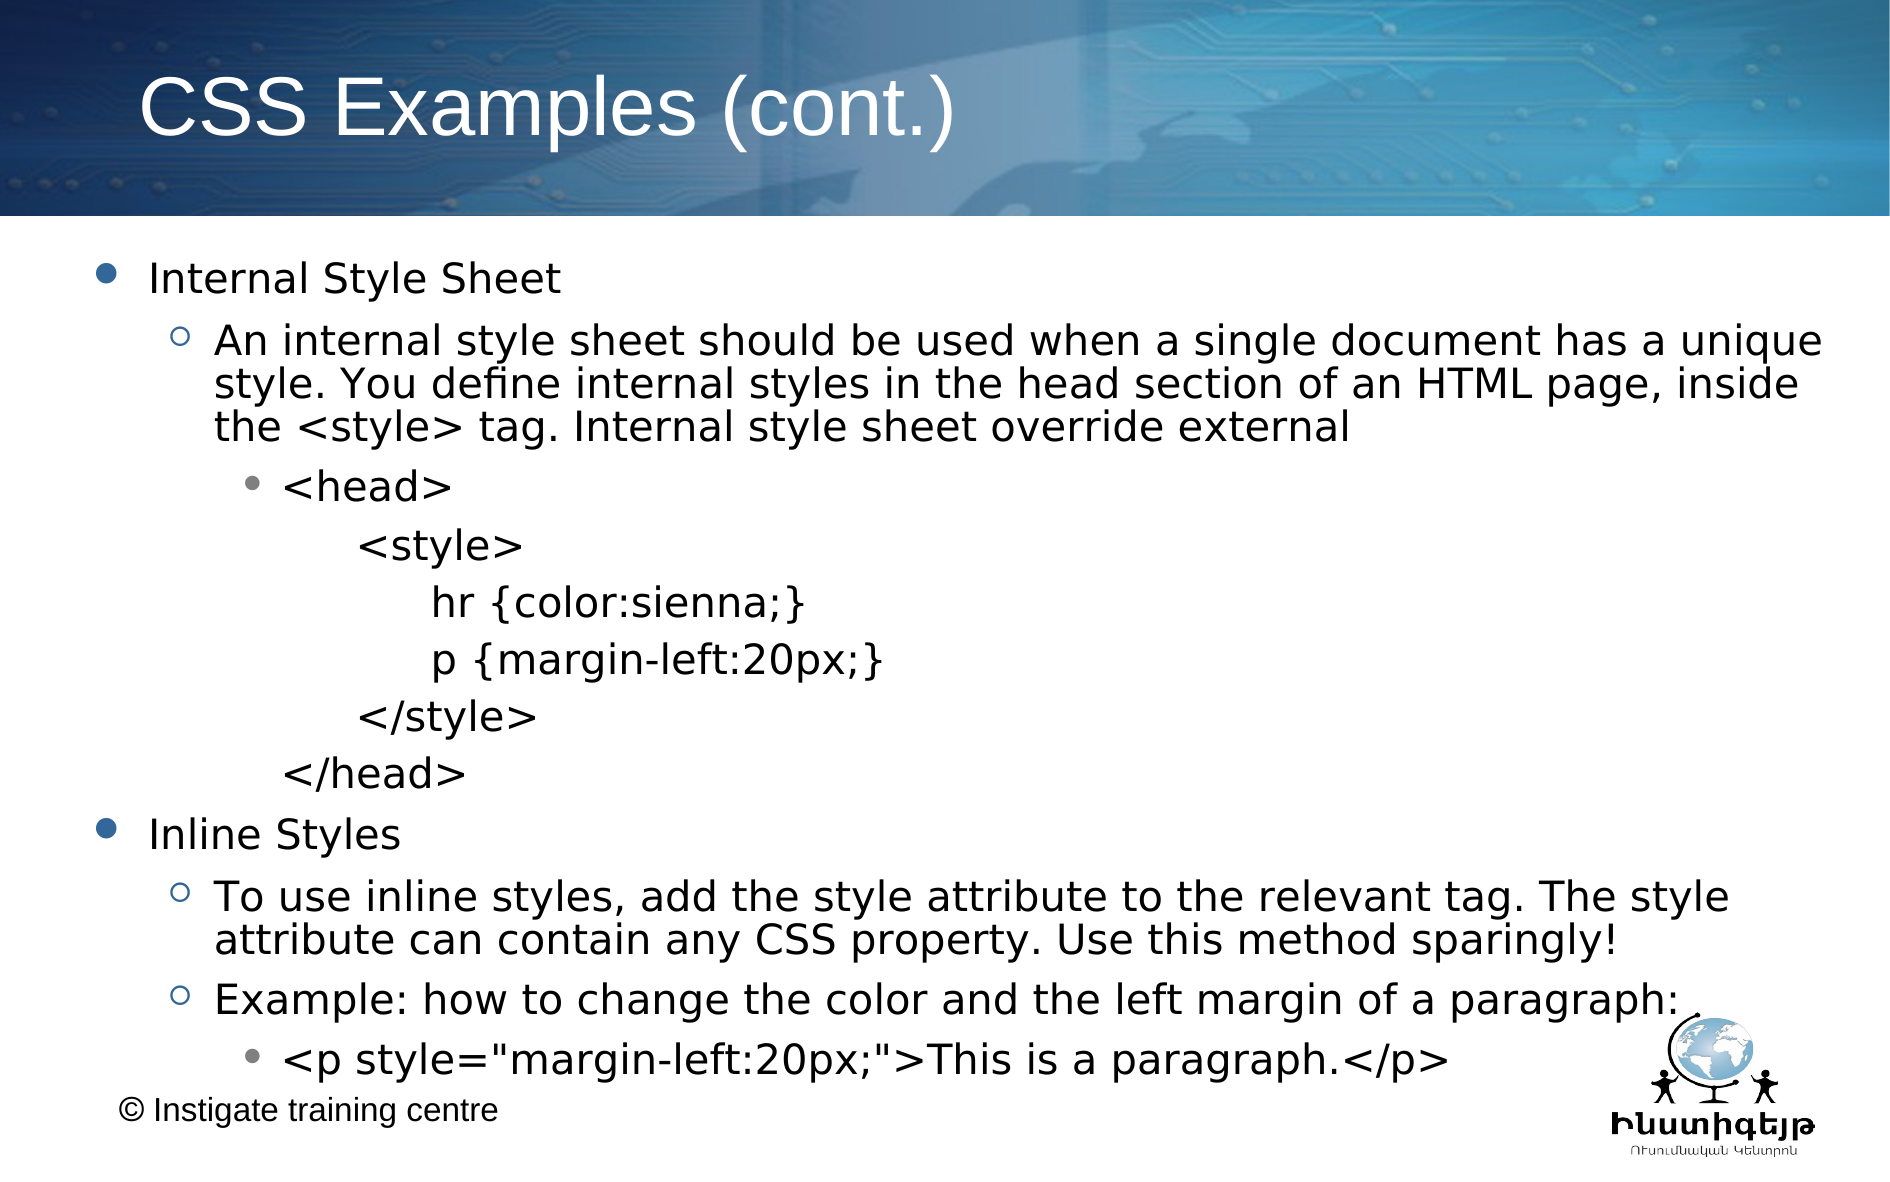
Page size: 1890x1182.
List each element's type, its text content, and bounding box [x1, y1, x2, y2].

list Internal Style Sheet An internal style sheet should be used when a single document has a unique style. You define internal styles in the head section of an HTML page, inside the <style> tag. Internal style sheet override external <head> <style> hr {color:sienna;} p {margin-left:20px;} </style> </head> Inline Styles To use inline styles, add the style attribute to the relevant tag. The style attribute can contain any CSS property. Use this method sparingly! Example: how to change the color and the left margin of a paragraph: <p style="margin-left:20px;">This is a paragraph.</p> [93, 258, 1838, 289]
picture [1612, 1012, 1815, 1157]
picture [0, 0, 1890, 216]
text_box CSS Examples (cont.) [138, 82, 1801, 87]
